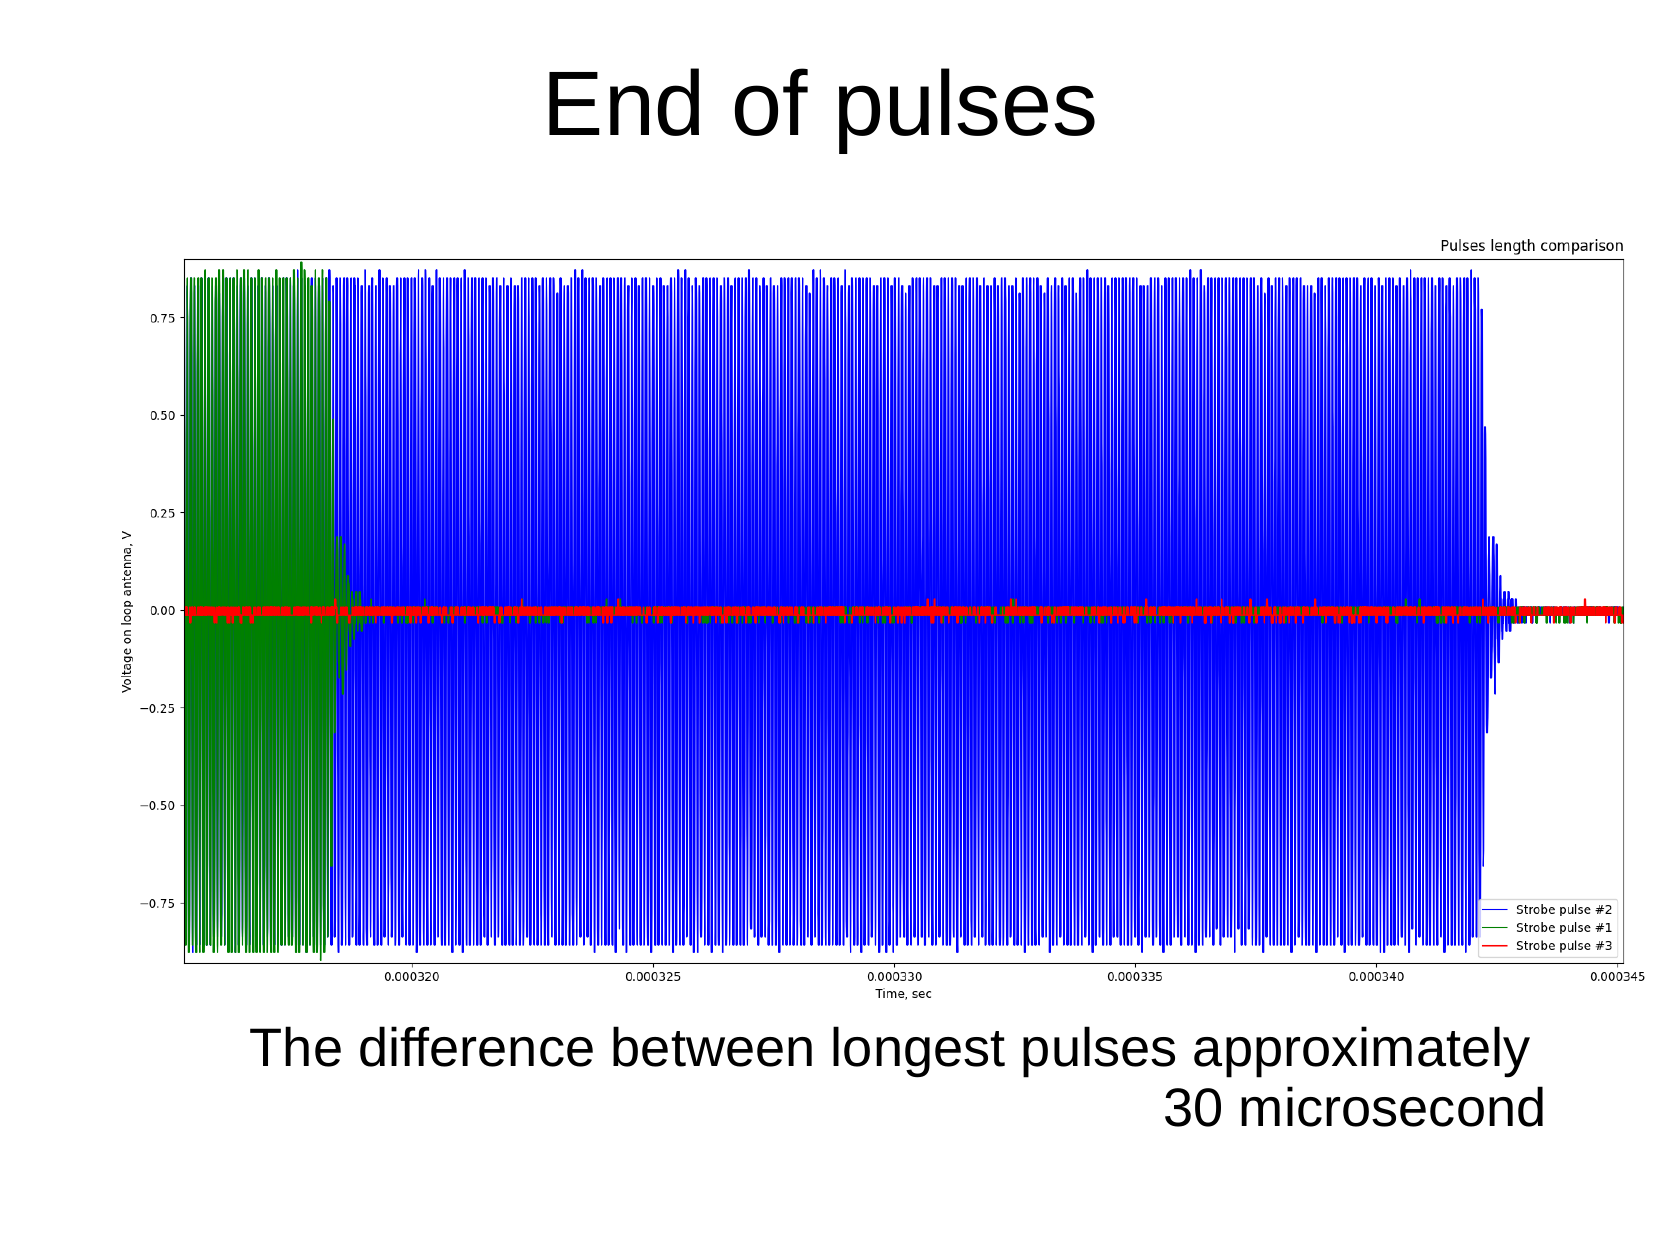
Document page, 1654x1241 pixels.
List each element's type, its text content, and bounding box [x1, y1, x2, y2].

title End of pulses [76, 0, 1566, 208]
title The difference between longest pulses approximately 30 microsecond [59, 974, 1548, 1182]
picture [5, 206, 1654, 1044]
